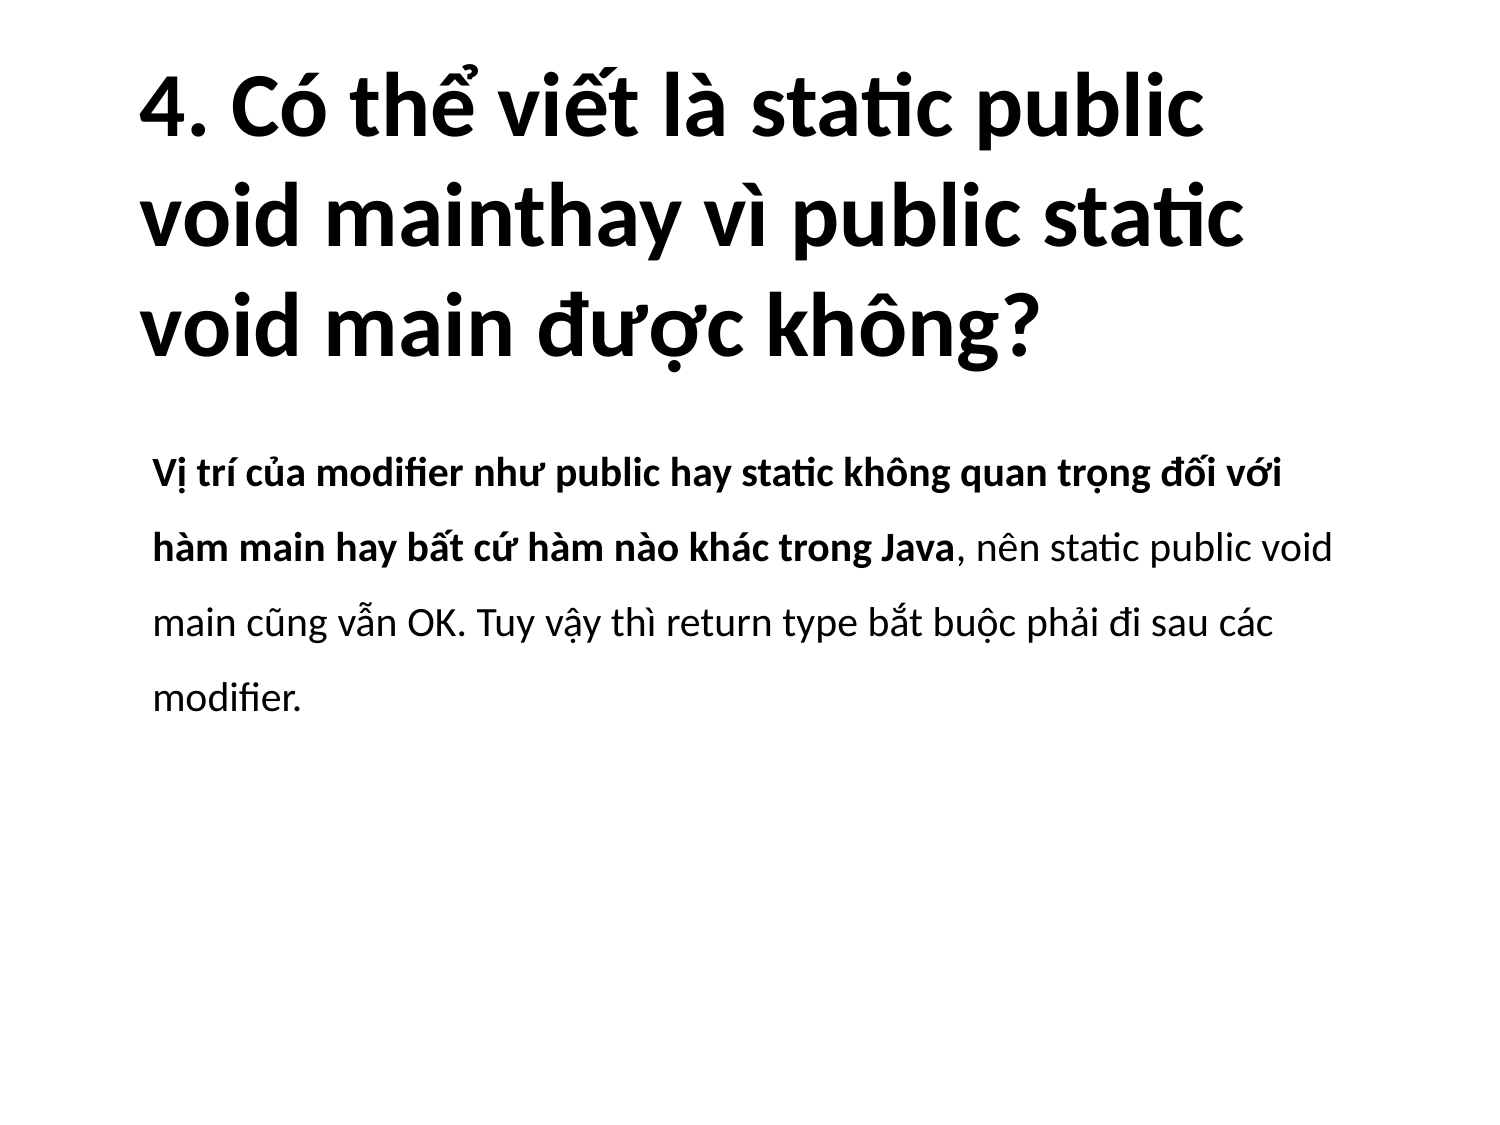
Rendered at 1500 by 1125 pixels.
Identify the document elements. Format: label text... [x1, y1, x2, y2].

title 4. Có thể viết là static public void mainthay vì public static void main được không? [125, 37, 1400, 338]
subtitle Vị trí của modifier như public hay static không quan trọng đối với hàm main hay bất cứ hàm nào khác trong Java, nên static public void main cũng vẫn OK. Tuy vậy thì return type bắt buộc phải đi sau các modifier. [137, 412, 1363, 1025]
